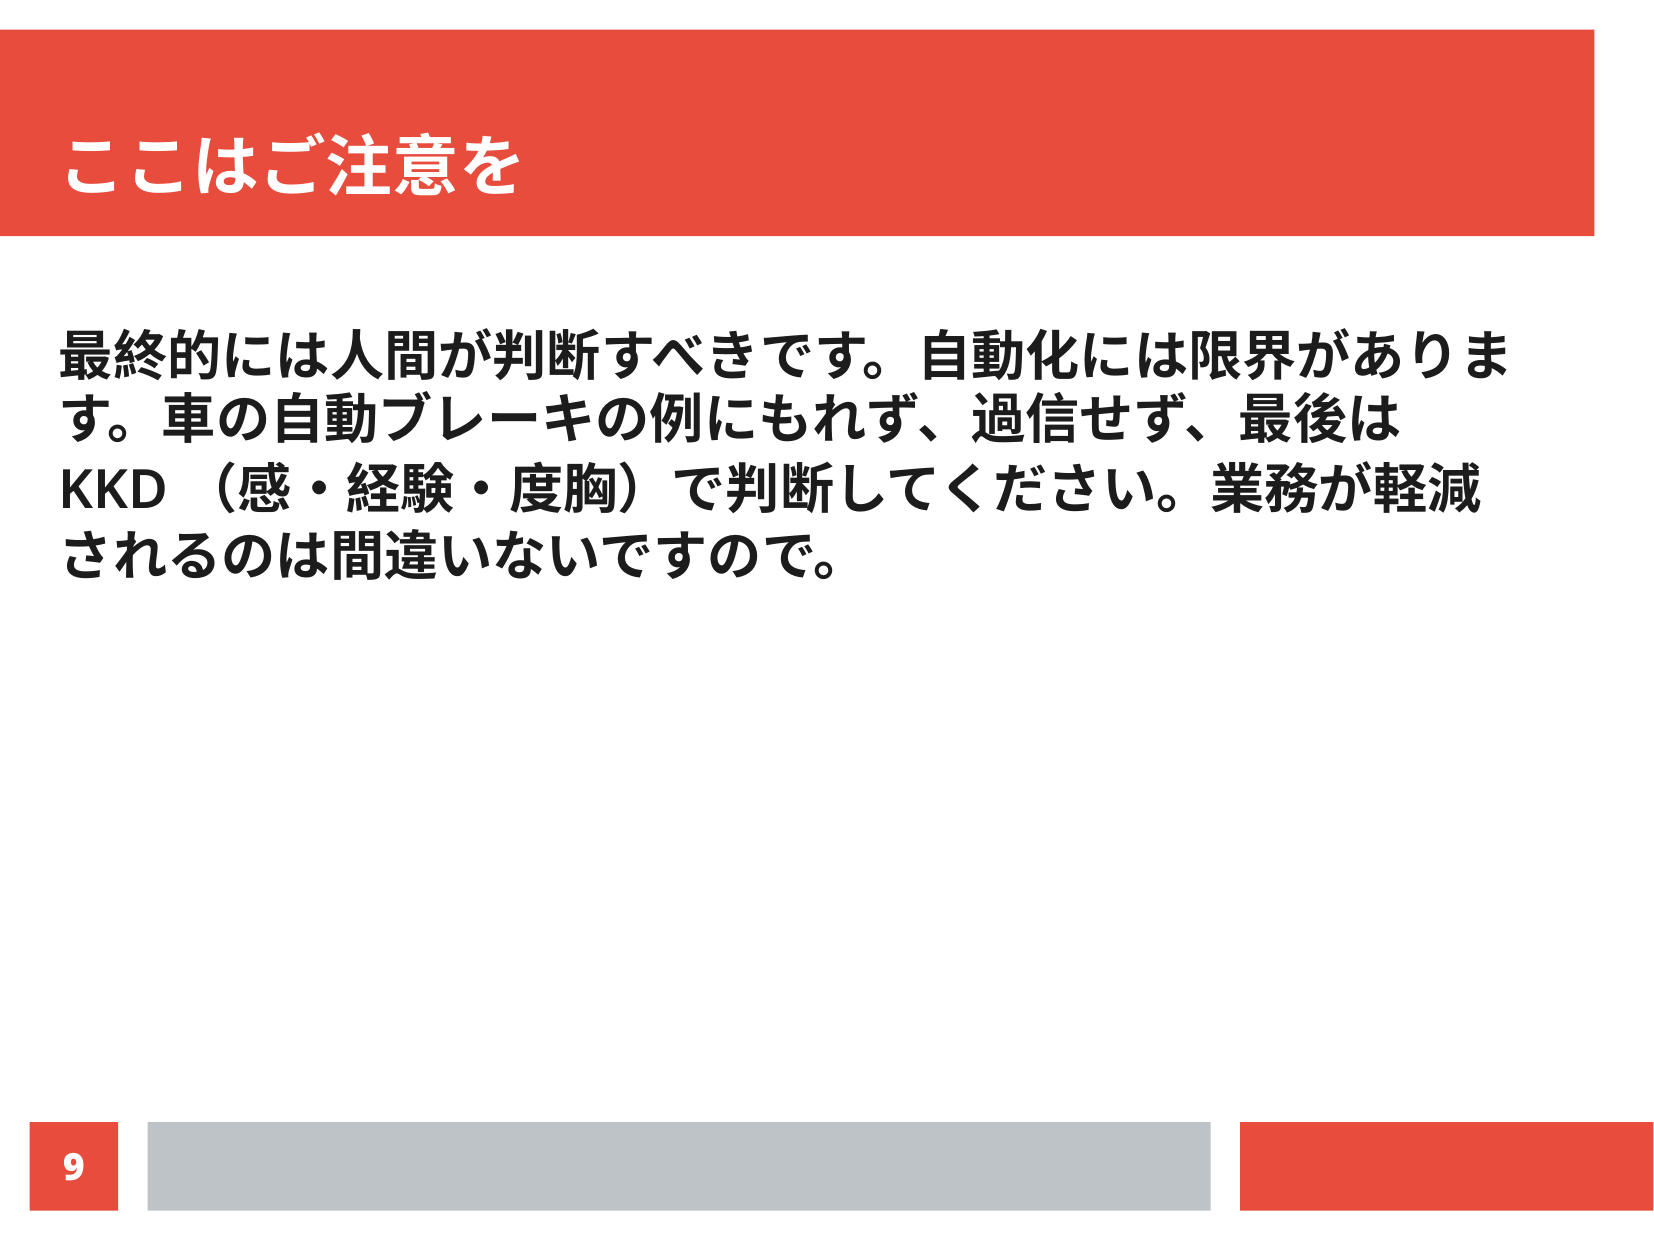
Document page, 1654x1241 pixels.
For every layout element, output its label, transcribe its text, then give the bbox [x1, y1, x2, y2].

list 最終的には人間が判断すべきです。自動化には限界があります。車の自動ブレーキの例にもれず、過信せず、最後はKKD（感・経験・度胸）で判断してください。業務が軽減されるのは間違いないですので。 [59, 324, 1531, 1093]
title ここはご注意を [59, 59, 1595, 207]
